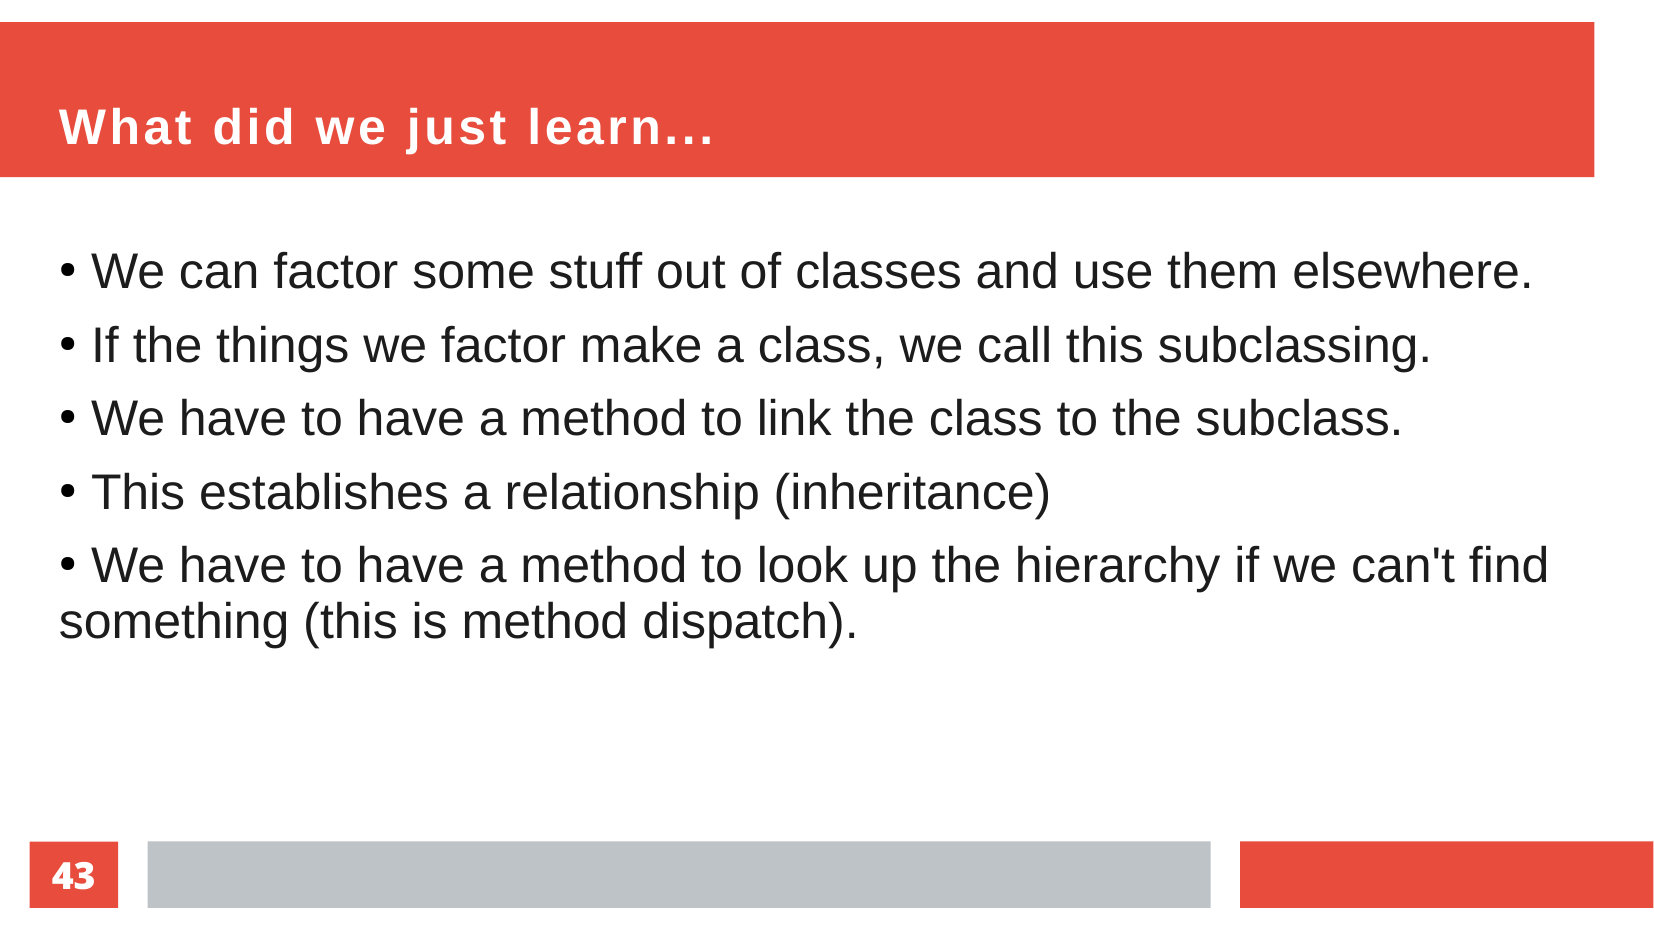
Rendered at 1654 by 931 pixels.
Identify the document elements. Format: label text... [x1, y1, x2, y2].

title What did we just learn... [59, 44, 1595, 156]
list We can factor some stuff out of classes and use them elsewhere. If the things we factor make a class, we call this subclassing. We have to have a method to link the class to the subclass. This establishes a relationship (inheritance) We have to have a method to look up the hierarchy if we can't find something (this is method dispatch). [59, 243, 1565, 820]
